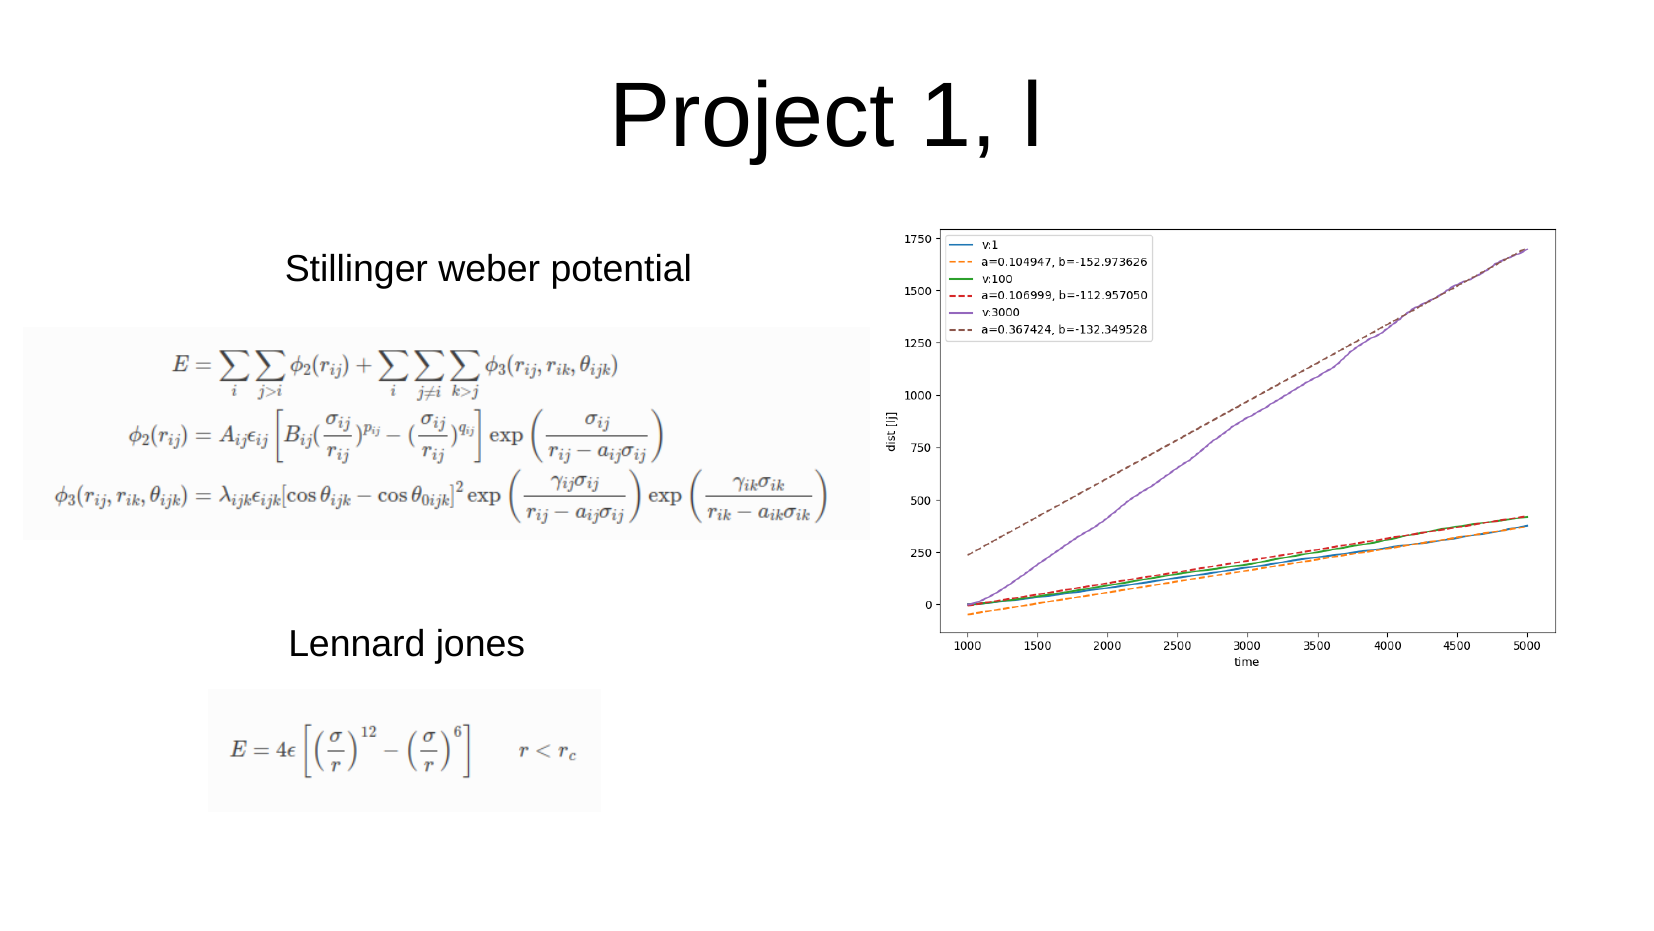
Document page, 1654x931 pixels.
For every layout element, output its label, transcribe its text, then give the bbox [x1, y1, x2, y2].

picture [23, 166, 1634, 691]
picture [208, 689, 601, 812]
text_box Lennard jones [273, 615, 541, 672]
title Project 1, l [82, 37, 1571, 193]
text_box Stillinger weber potential [270, 240, 707, 297]
